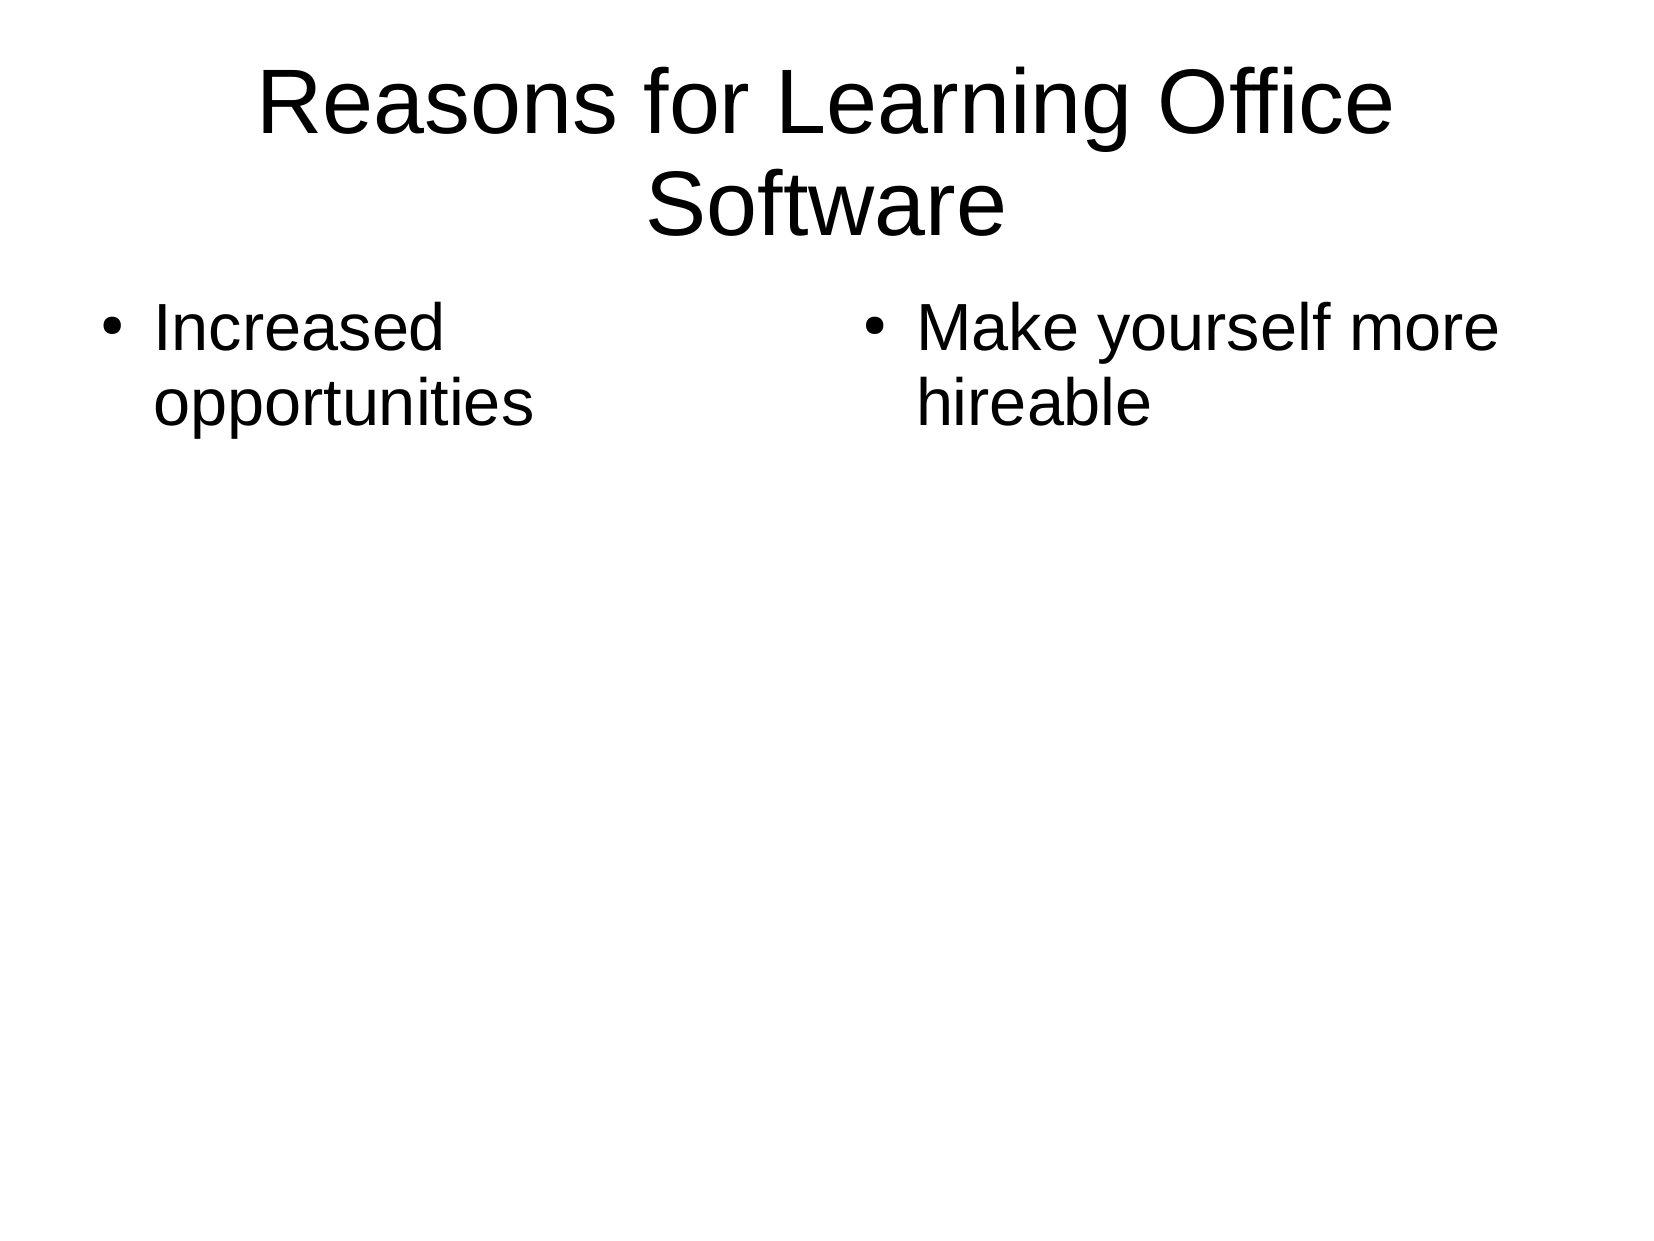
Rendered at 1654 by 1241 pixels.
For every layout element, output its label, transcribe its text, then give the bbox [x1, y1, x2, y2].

title Reasons for Learning Office Software [82, 49, 1571, 257]
list Make yourself more hireable [845, 290, 1572, 1010]
list Increased opportunities [82, 290, 809, 1010]
